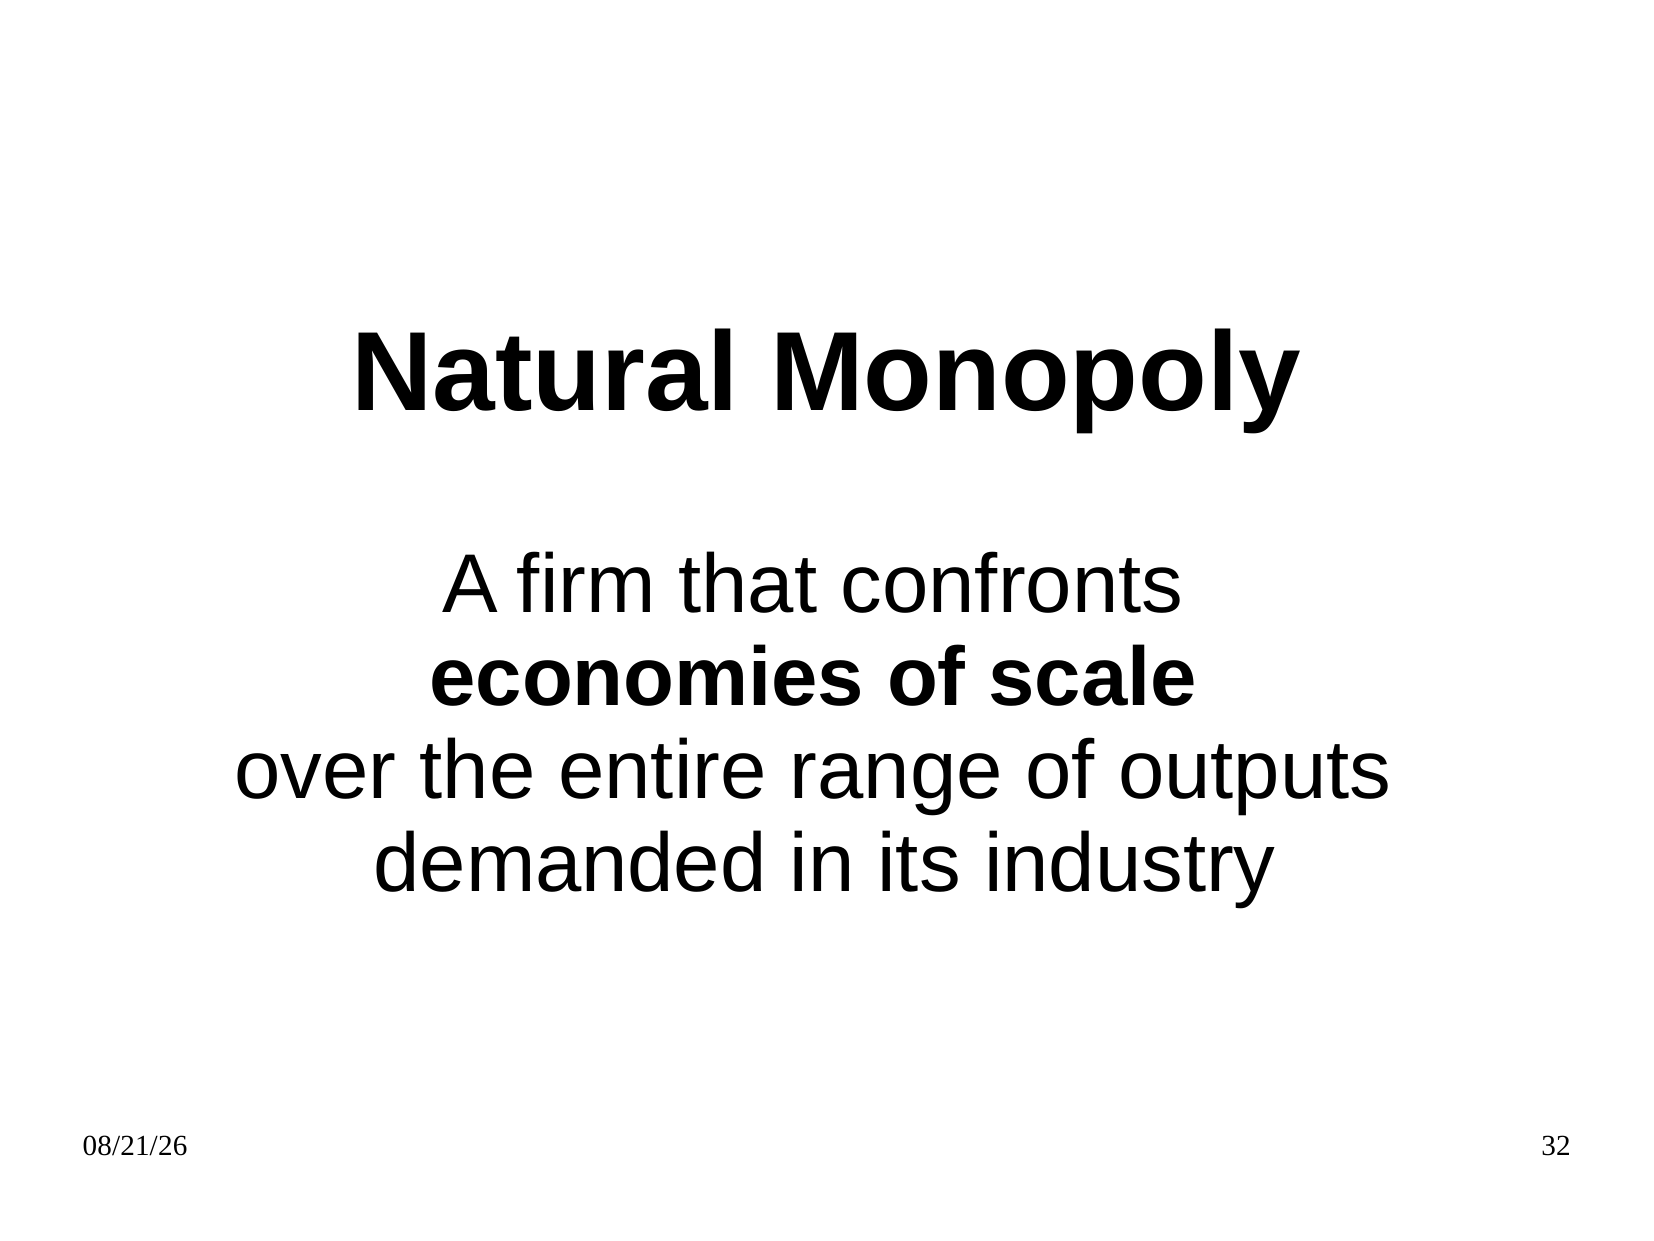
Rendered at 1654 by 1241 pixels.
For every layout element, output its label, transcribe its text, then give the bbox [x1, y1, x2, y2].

subtitle A firm that confronts economies of scale over the entire range of outputs demanded in its industry [80, 536, 1570, 909]
title Natural Monopoly [82, 267, 1571, 476]
